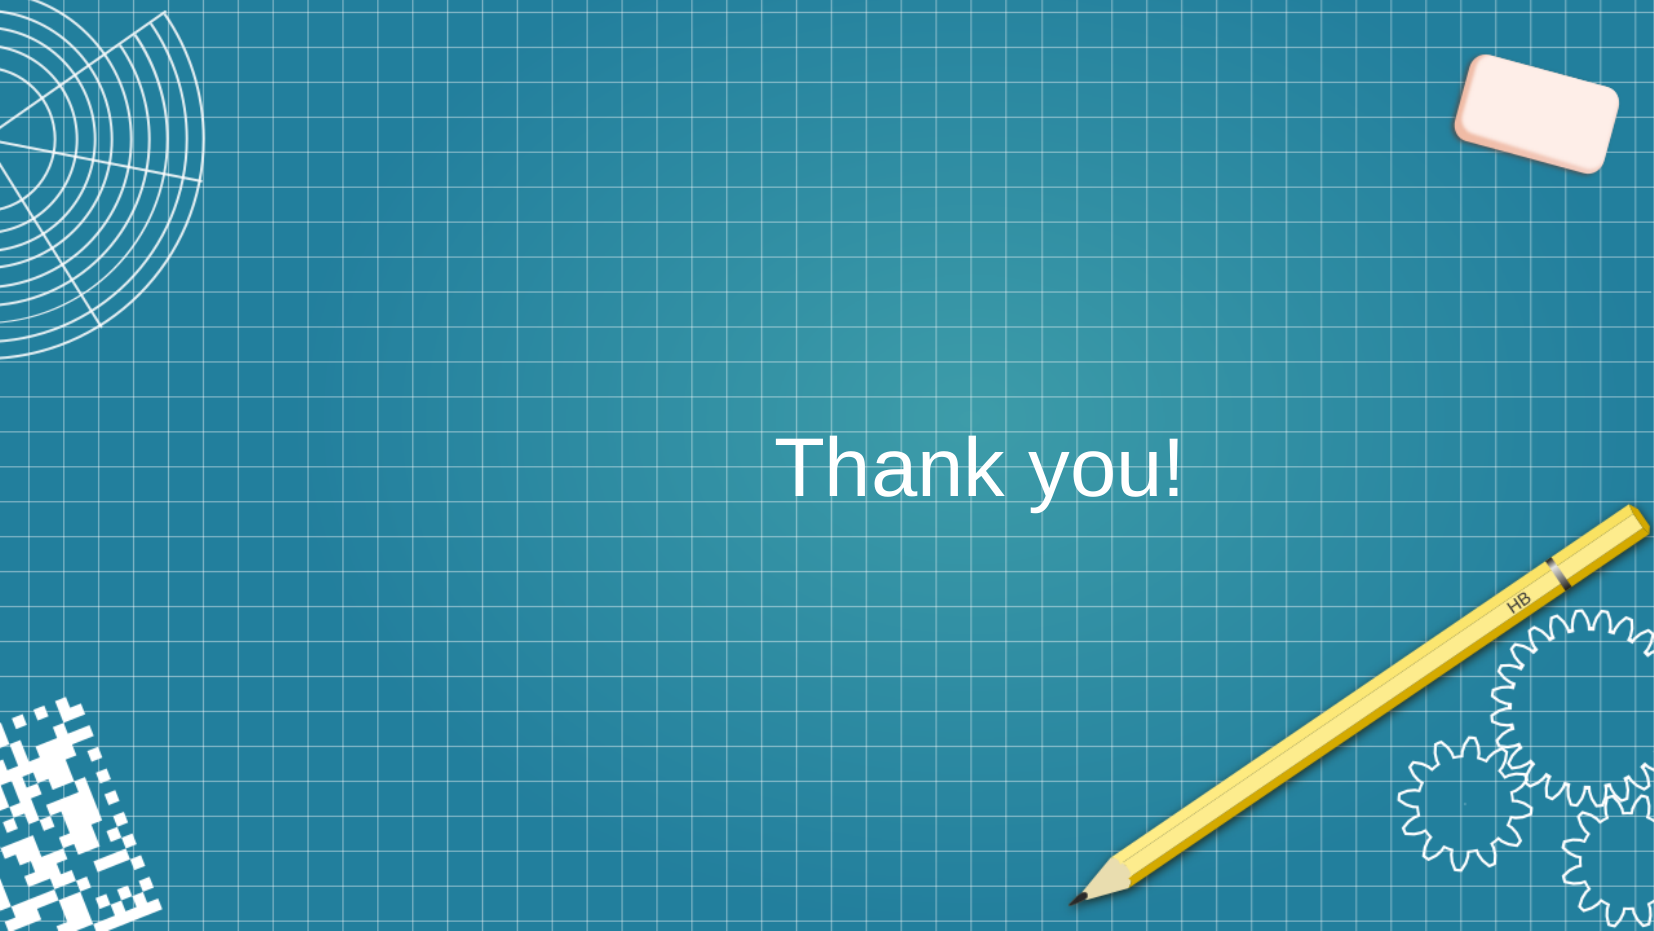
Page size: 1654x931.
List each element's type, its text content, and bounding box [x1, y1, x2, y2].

picture [0, 0, 1654, 931]
title Thank you! [389, 389, 1571, 546]
